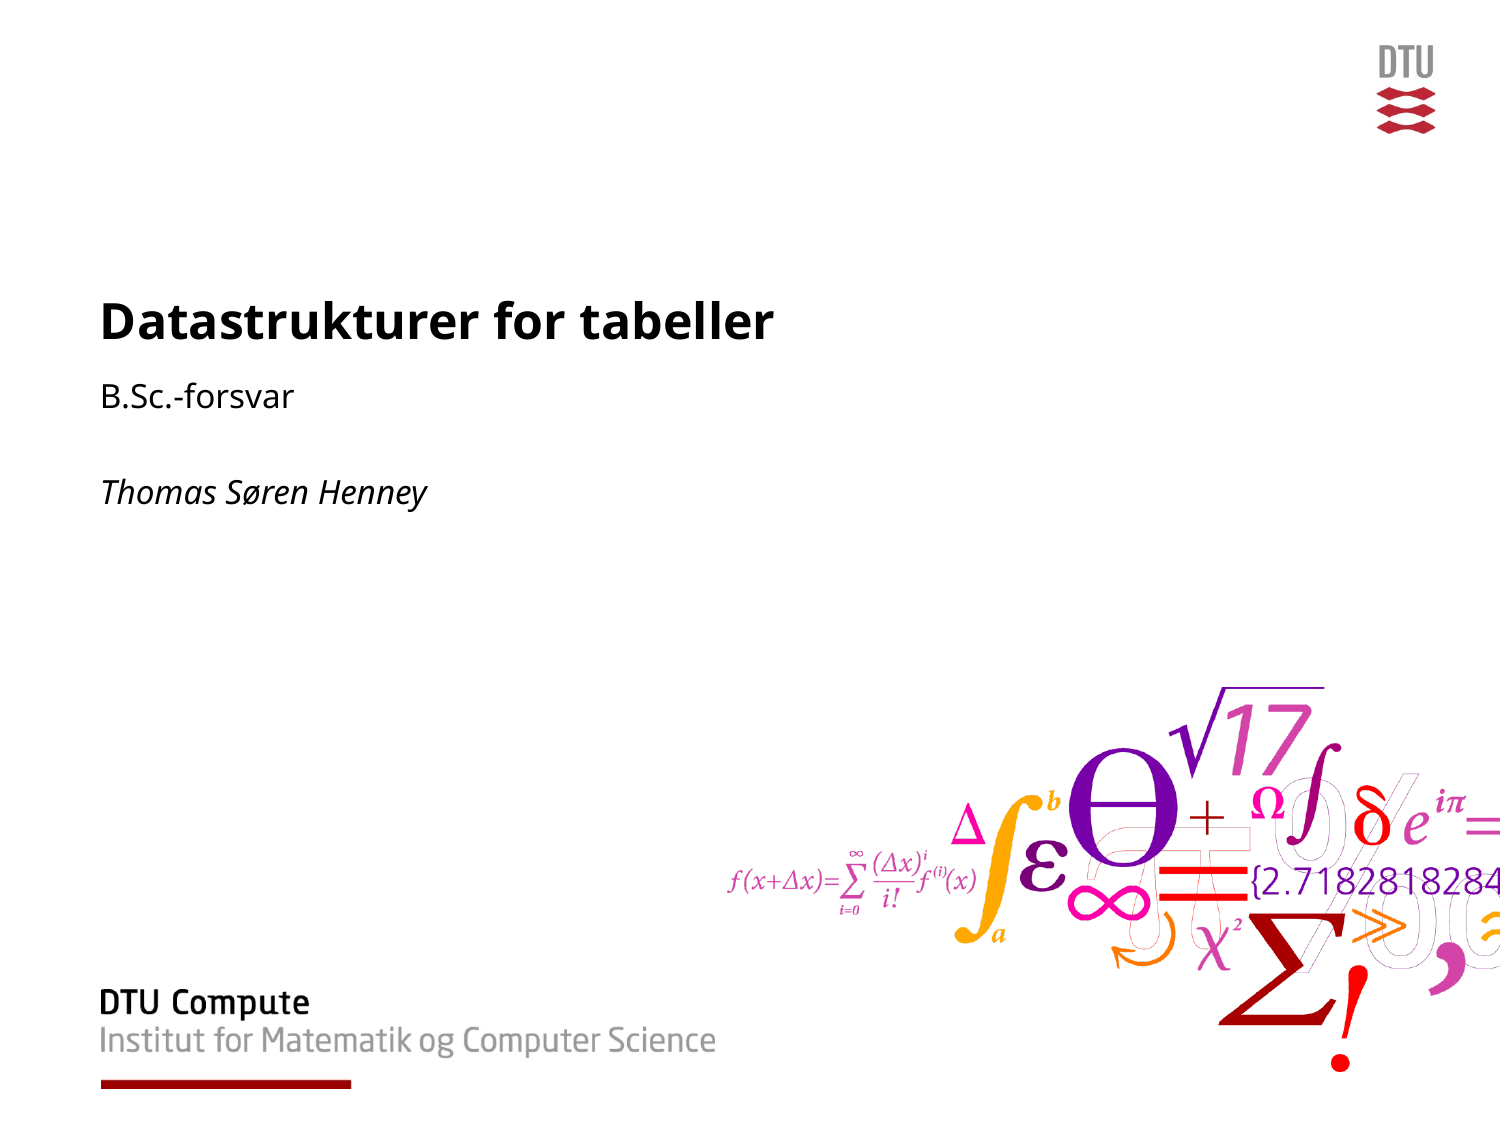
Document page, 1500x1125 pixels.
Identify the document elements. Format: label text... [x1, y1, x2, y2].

picture [101, 989, 715, 1089]
picture [1356, 45, 1436, 134]
subtitle B.Sc.-forsvar Thomas Søren Henney [99, 375, 1150, 663]
title Datastrukturer for tabeller [99, 212, 1151, 350]
picture [727, 687, 1500, 1072]
